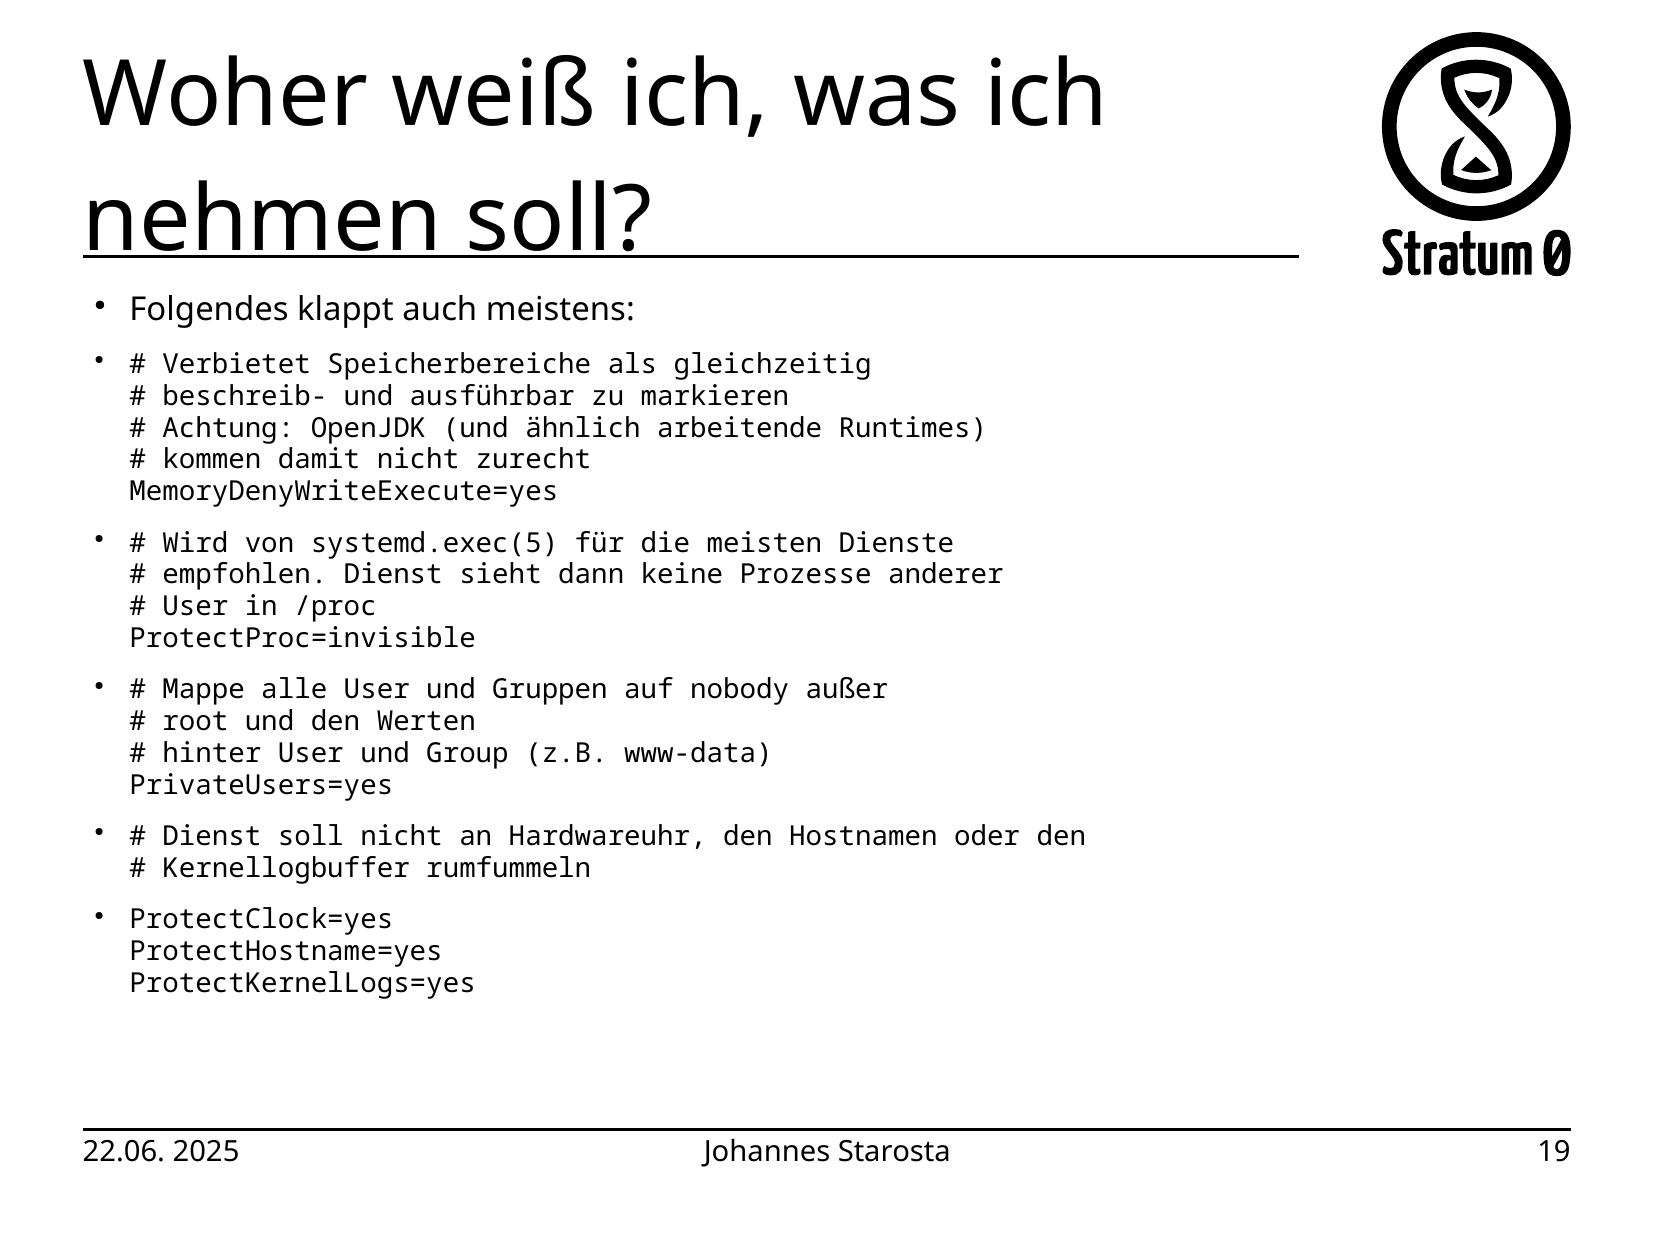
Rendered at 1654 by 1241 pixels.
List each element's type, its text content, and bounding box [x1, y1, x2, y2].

list Folgendes klappt auch meistens: # Verbietet Speicherbereiche als gleichzeitig # beschreib- und ausführbar zu markieren # Achtung: OpenJDK (und ähnlich arbeitende Runtimes) # kommen damit nicht zurecht MemoryDenyWriteExecute=yes # Wird von systemd.exec(5) für die meisten Dienste # empfohlen. Dienst sieht dann keine Prozesse anderer # User in /proc ProtectProc=invisible # Mappe alle User und Gruppen auf nobody außer # root und den Werten # hinter User und Group (z.B. www-data) PrivateUsers=yes # Dienst soll nicht an Hardwareuhr, den Hostnamen oder den # Kernellogbuffer rumfummeln ProtectClock=yes ProtectHostname=yes ProtectKernelLogs=yes [82, 290, 1538, 1010]
title Woher weiß ich, was ich nehmen soll? [82, 49, 1300, 257]
